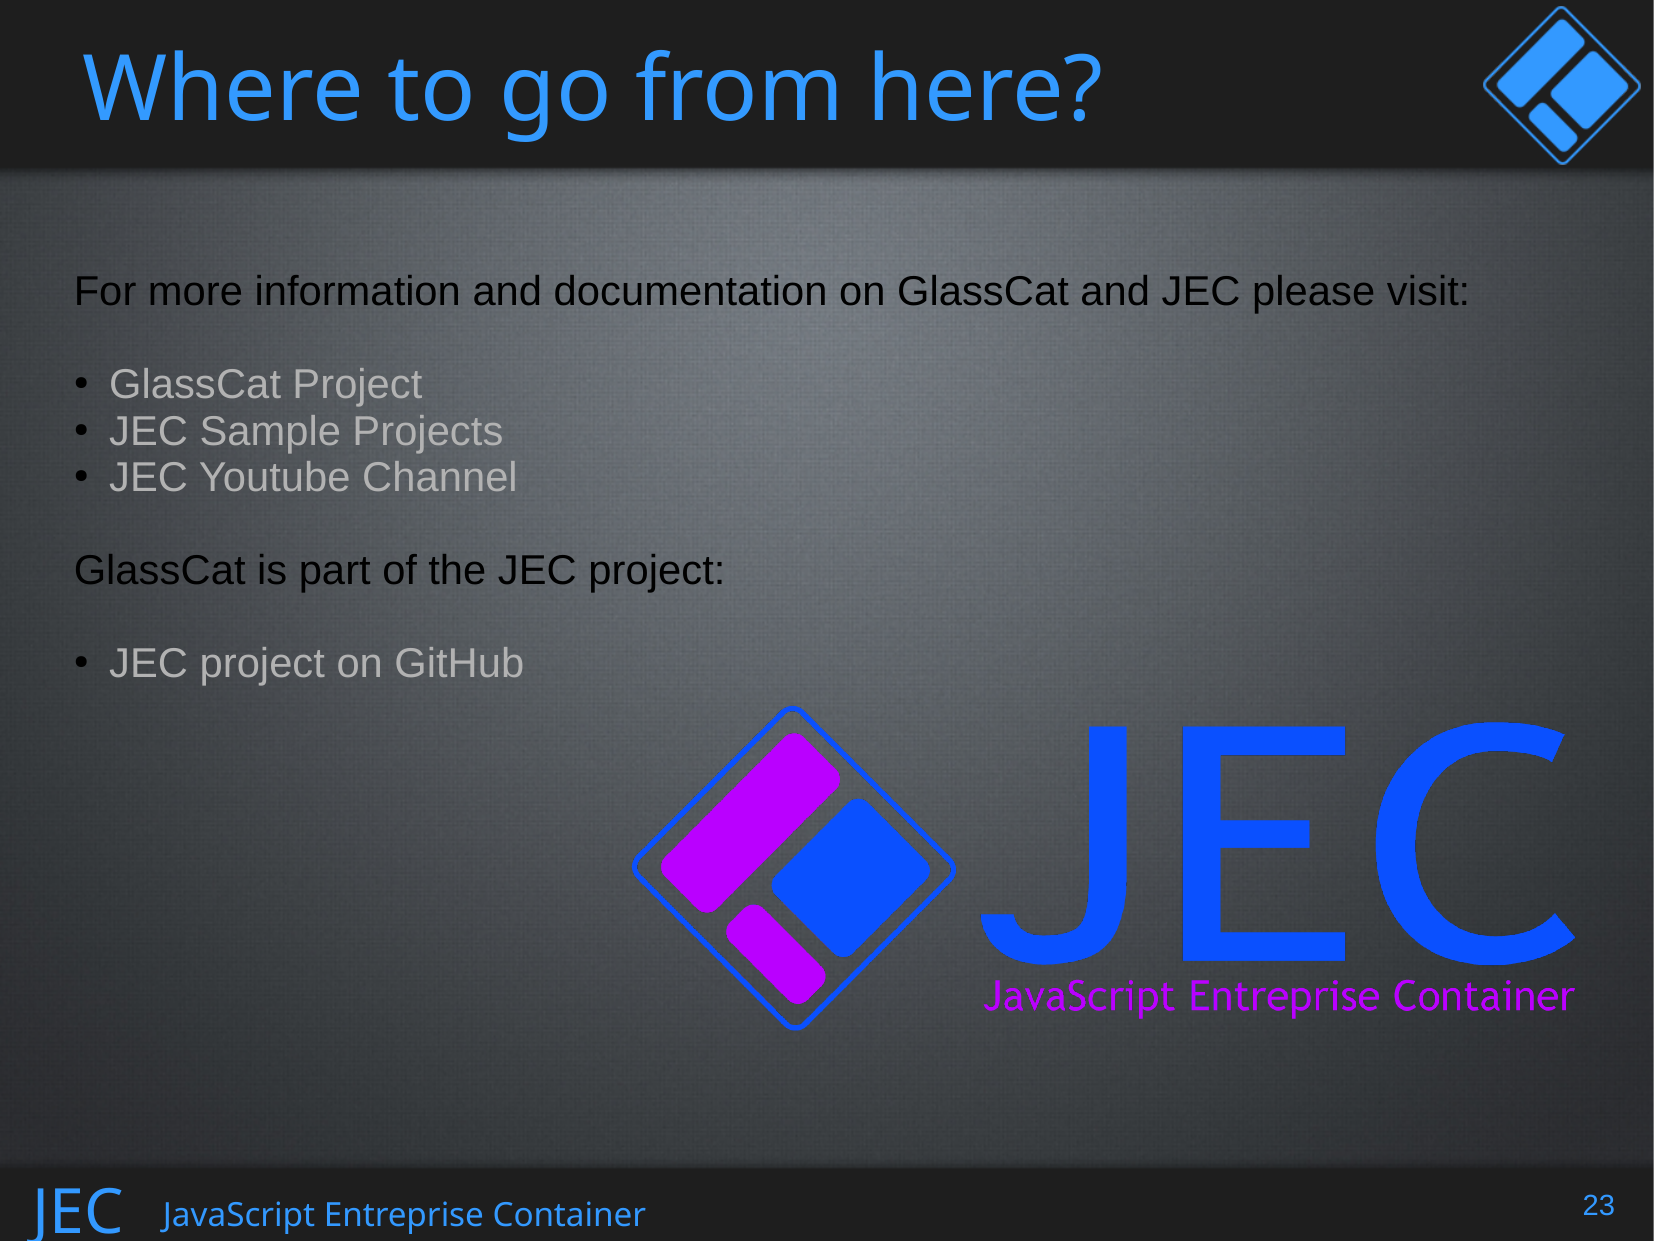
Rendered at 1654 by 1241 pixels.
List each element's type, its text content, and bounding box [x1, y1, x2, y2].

text_box JavaScript Entreprise Container [148, 1183, 651, 1241]
text_box For more information and documentation on GlassCat and JEC please visit: GlassCat Project JEC Sample Projects JEC Youtube Channel GlassCat is part of the JEC project: JEC project on GitHub [59, 260, 1595, 1075]
text_box 23 [744, 1181, 1630, 1229]
title Where to go from here? [82, 23, 1441, 147]
text_box JEC [17, 1159, 149, 1241]
picture [0, 0, 1654, 1241]
